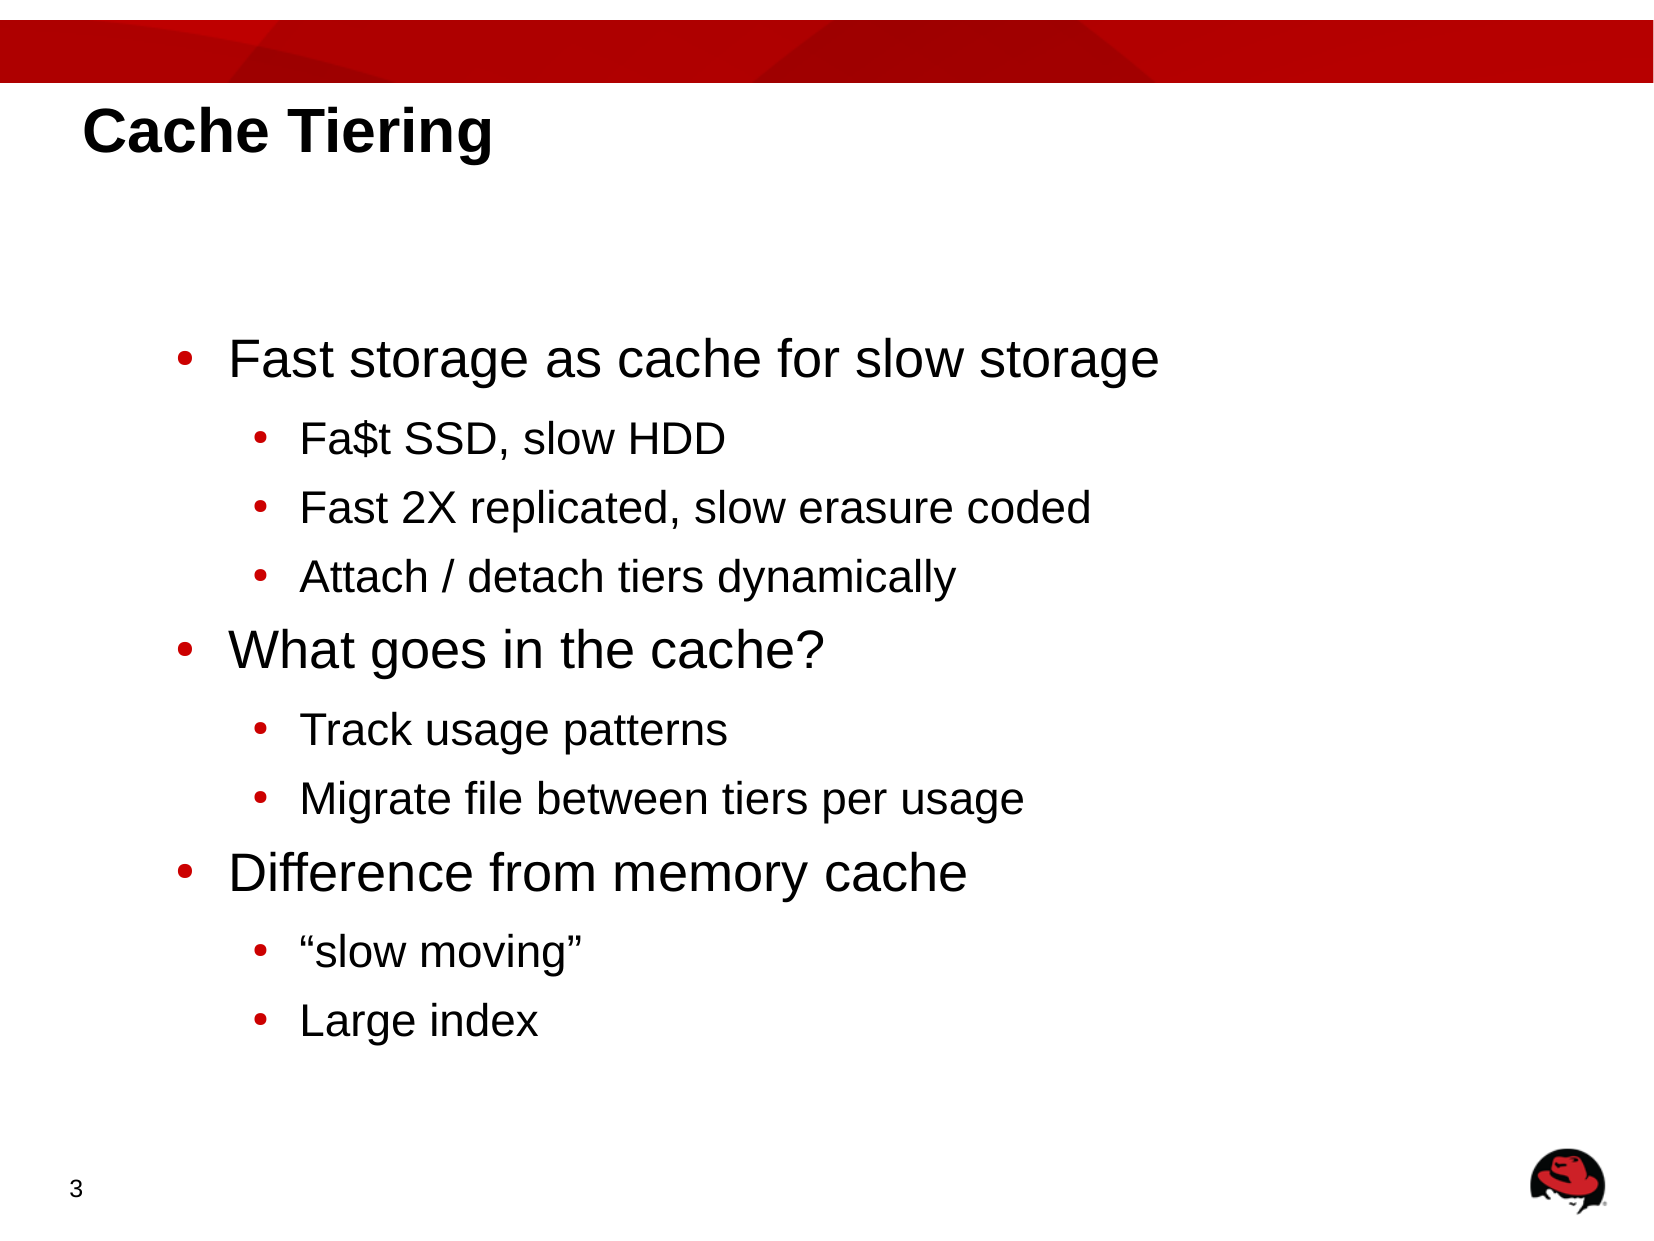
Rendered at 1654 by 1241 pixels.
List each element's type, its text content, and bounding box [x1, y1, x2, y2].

picture [1529, 1146, 1613, 1224]
list Fast storage as cache for slow storage Fa$t SSD, slow HDD Fast 2X replicated, slow erasure coded Attach / detach tiers dynamically What goes in the cache? Track usage patterns Migrate file between tiers per usage Difference from memory cache “slow moving” Large index [86, 244, 1576, 1047]
picture [0, 20, 1654, 83]
title Cache Tiering [82, 37, 1571, 226]
